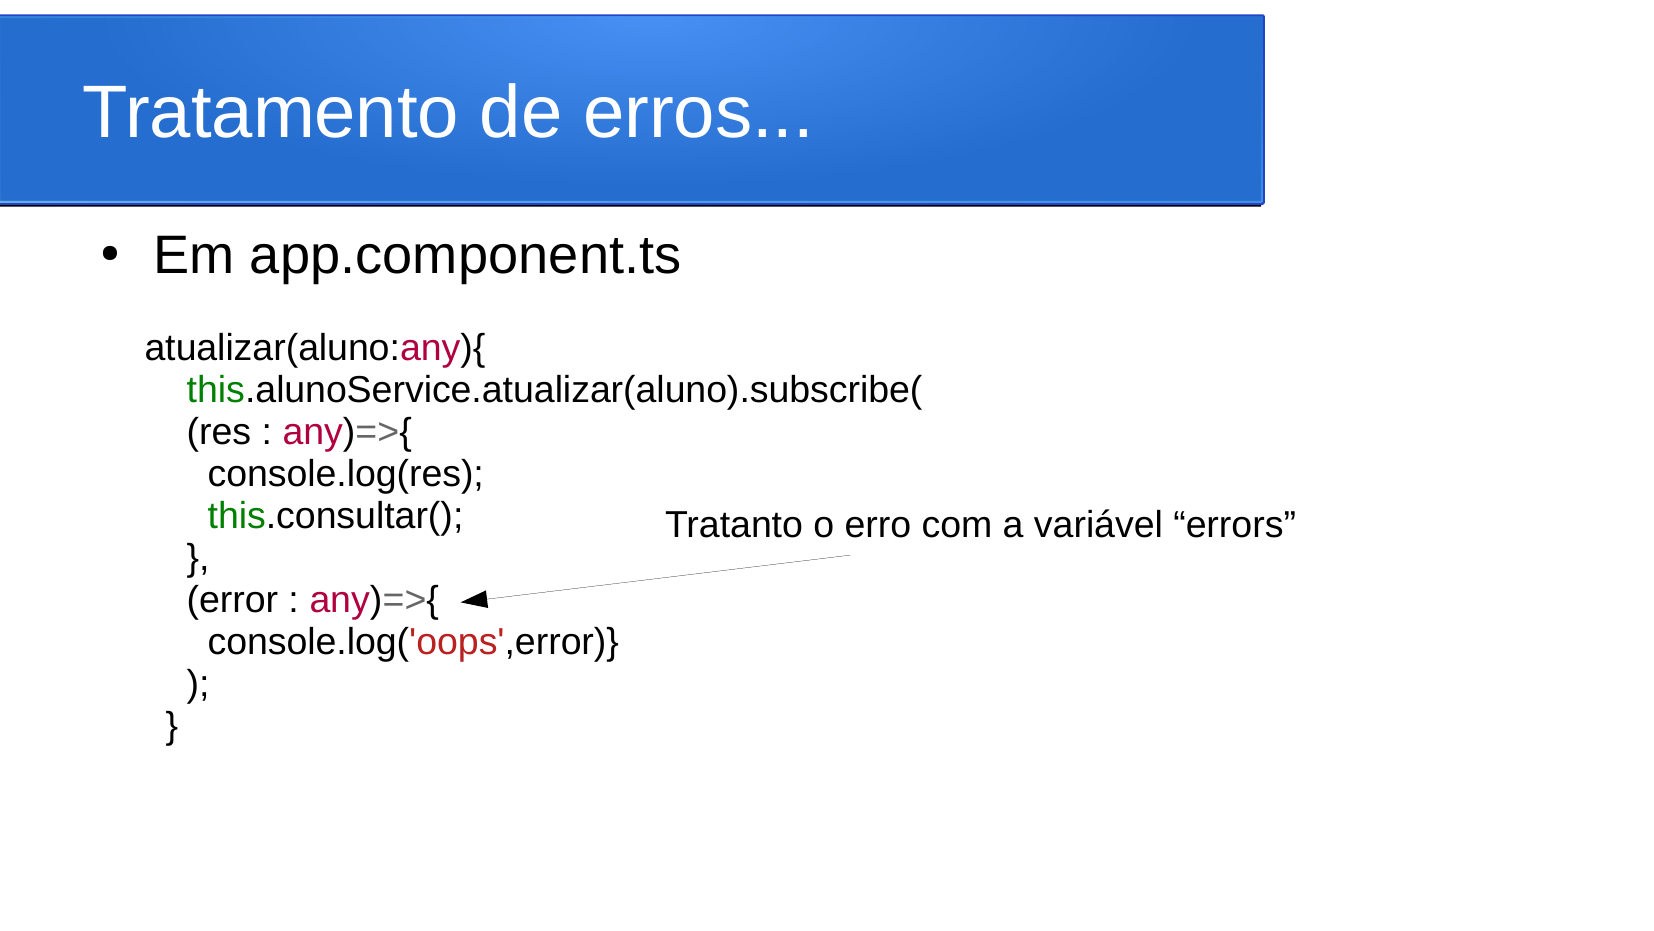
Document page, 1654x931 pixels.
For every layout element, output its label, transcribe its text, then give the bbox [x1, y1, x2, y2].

title Tratamento de erros... [82, 35, 1235, 189]
text_box atualizar(aluno:any){ this.alunoService.atualizar(aluno).subscribe( (res : any)=>{ console.log(res); this.consultar(); }, (error : any)=>{ console.log('oops',error)} ); } [129, 318, 1075, 838]
text_box Tratanto o erro com a variável “errors” [650, 496, 1312, 553]
list Em app.component.ts [82, 224, 1571, 764]
